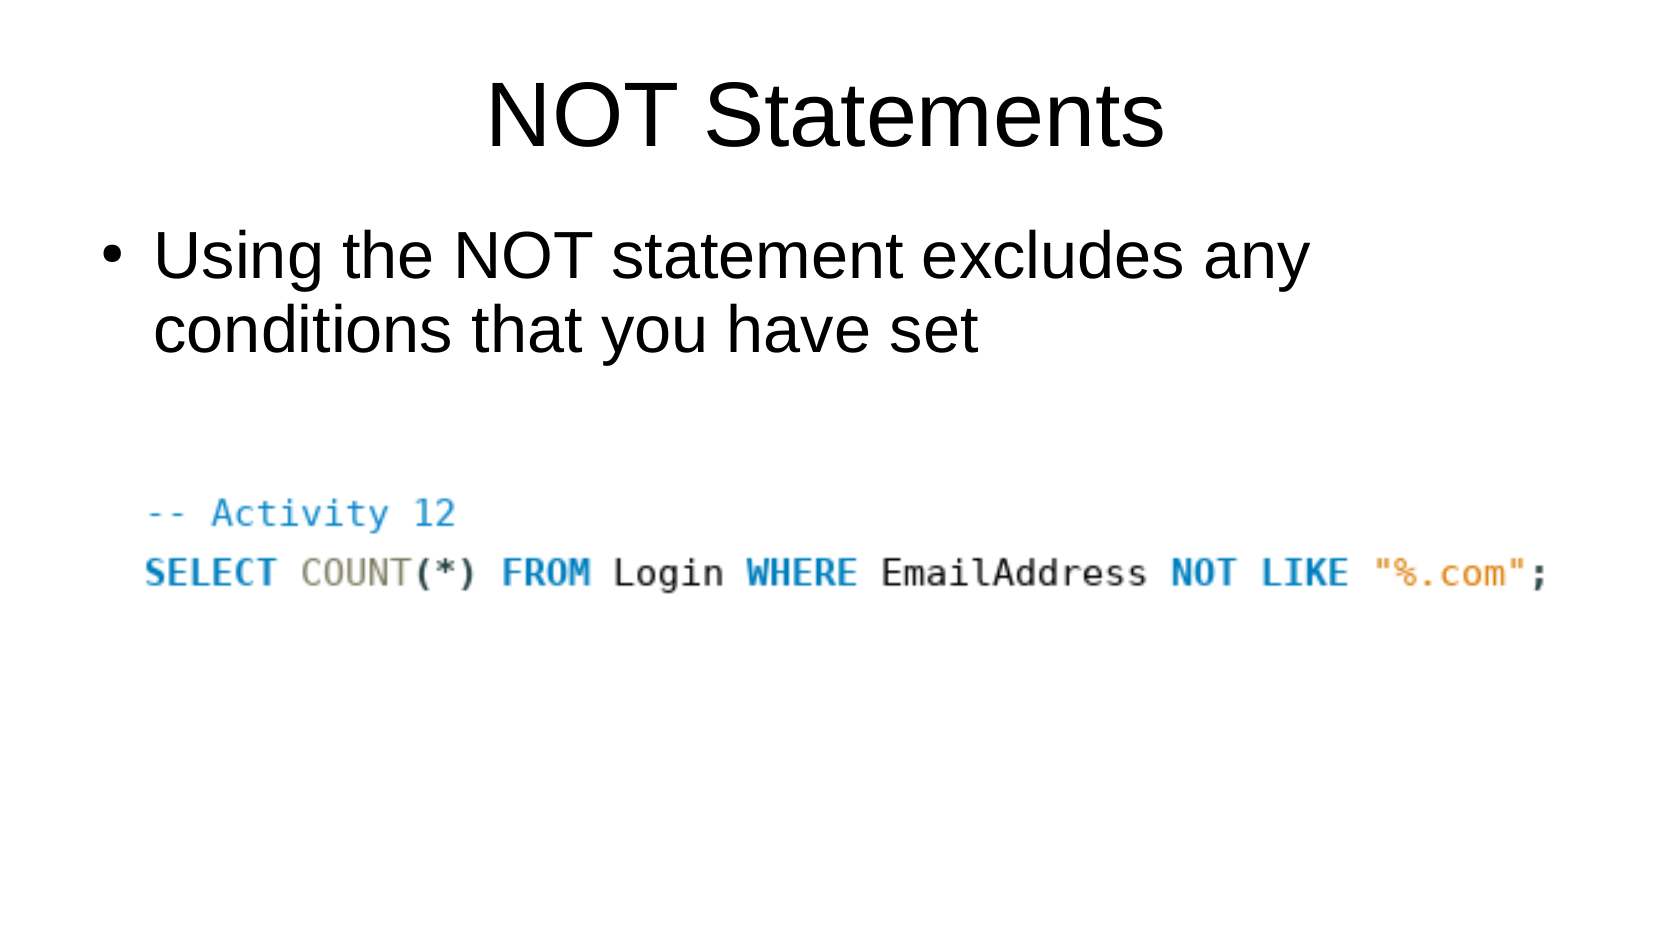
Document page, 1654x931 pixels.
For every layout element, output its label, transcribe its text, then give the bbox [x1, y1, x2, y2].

title NOT Statements [82, 37, 1571, 193]
picture [120, 467, 1571, 621]
list Using the NOT statement excludes any conditions that you have set [82, 217, 1571, 758]
